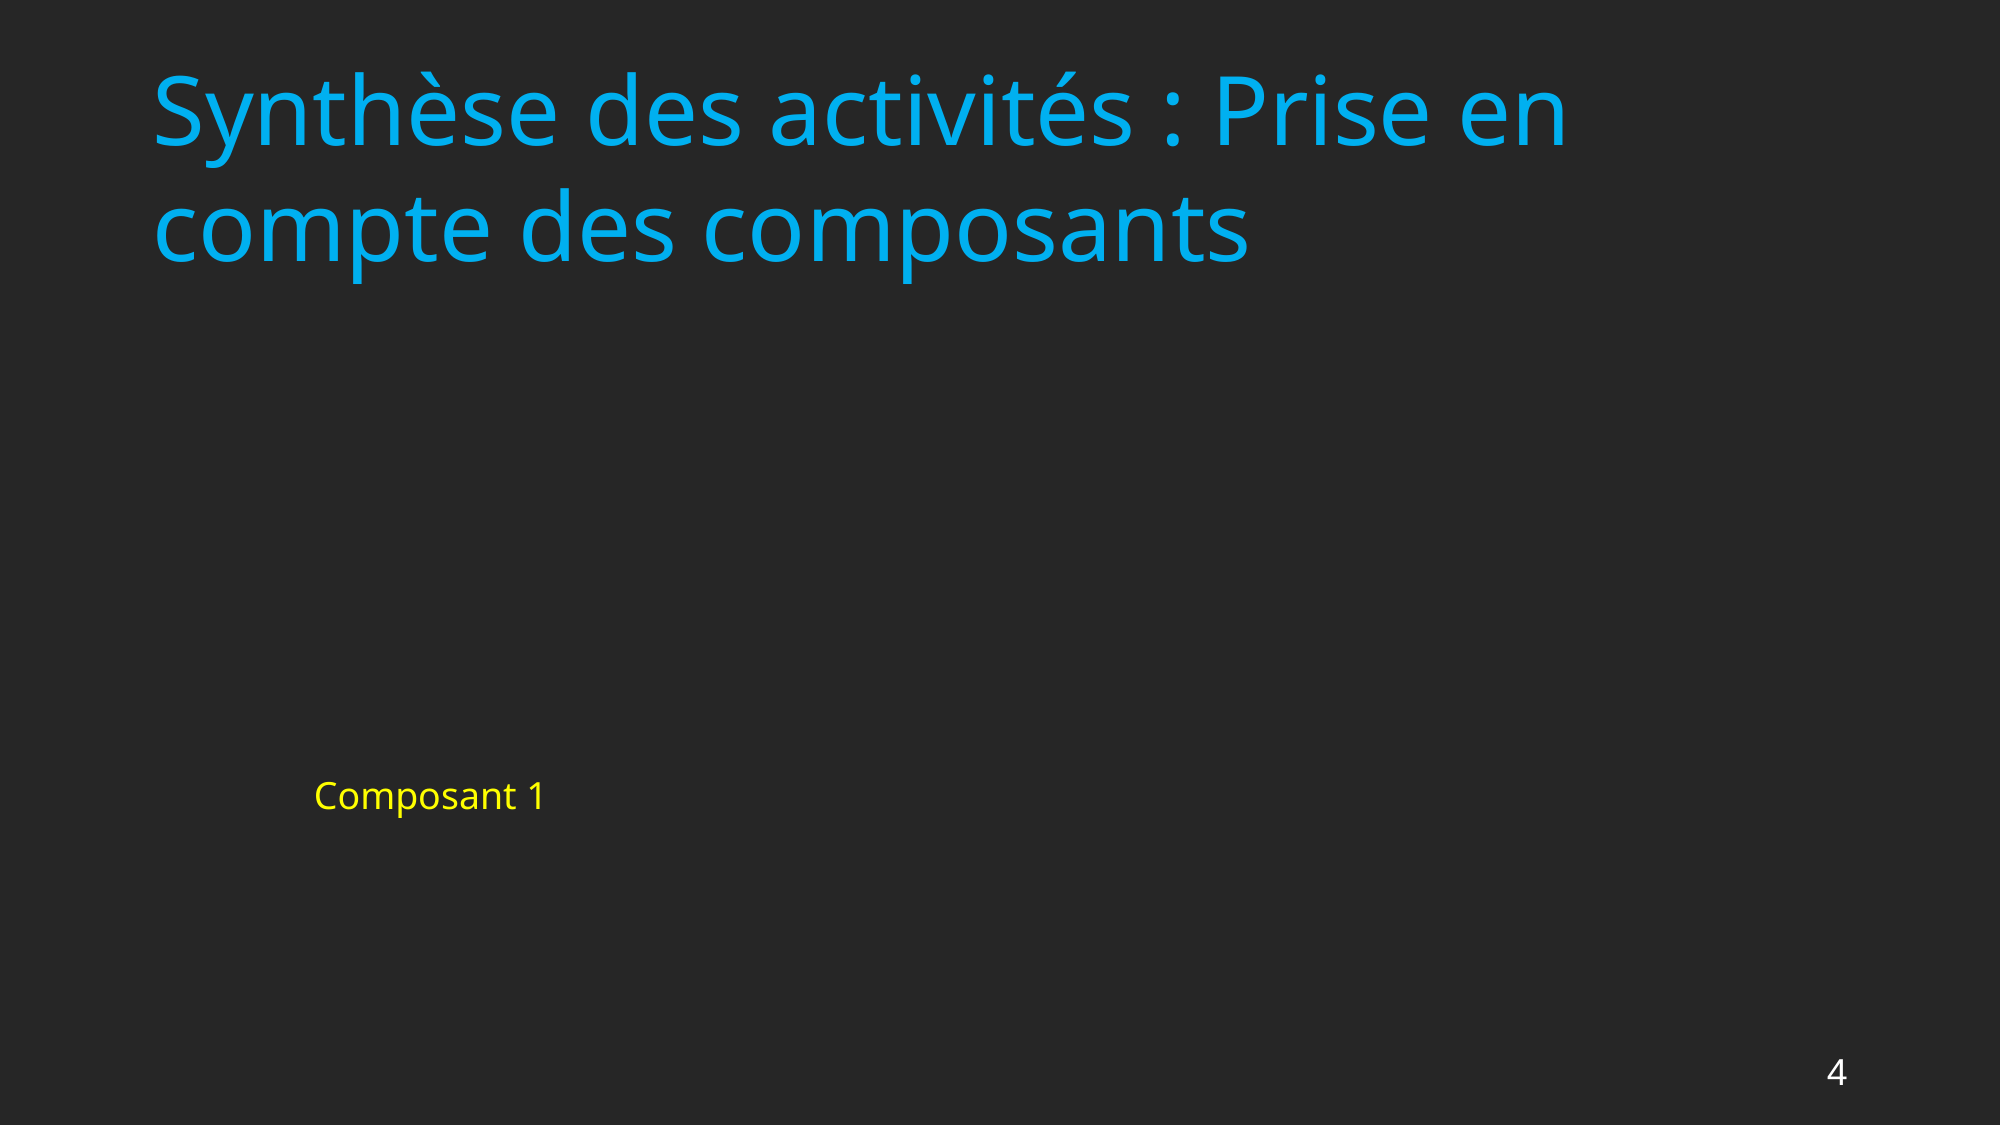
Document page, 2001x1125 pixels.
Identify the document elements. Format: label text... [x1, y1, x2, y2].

title Synthèse des activités : Prise en compte des composants [137, 59, 1863, 278]
text_box Composant 1 [256, 762, 606, 823]
text_box [1412, 1042, 1863, 1103]
